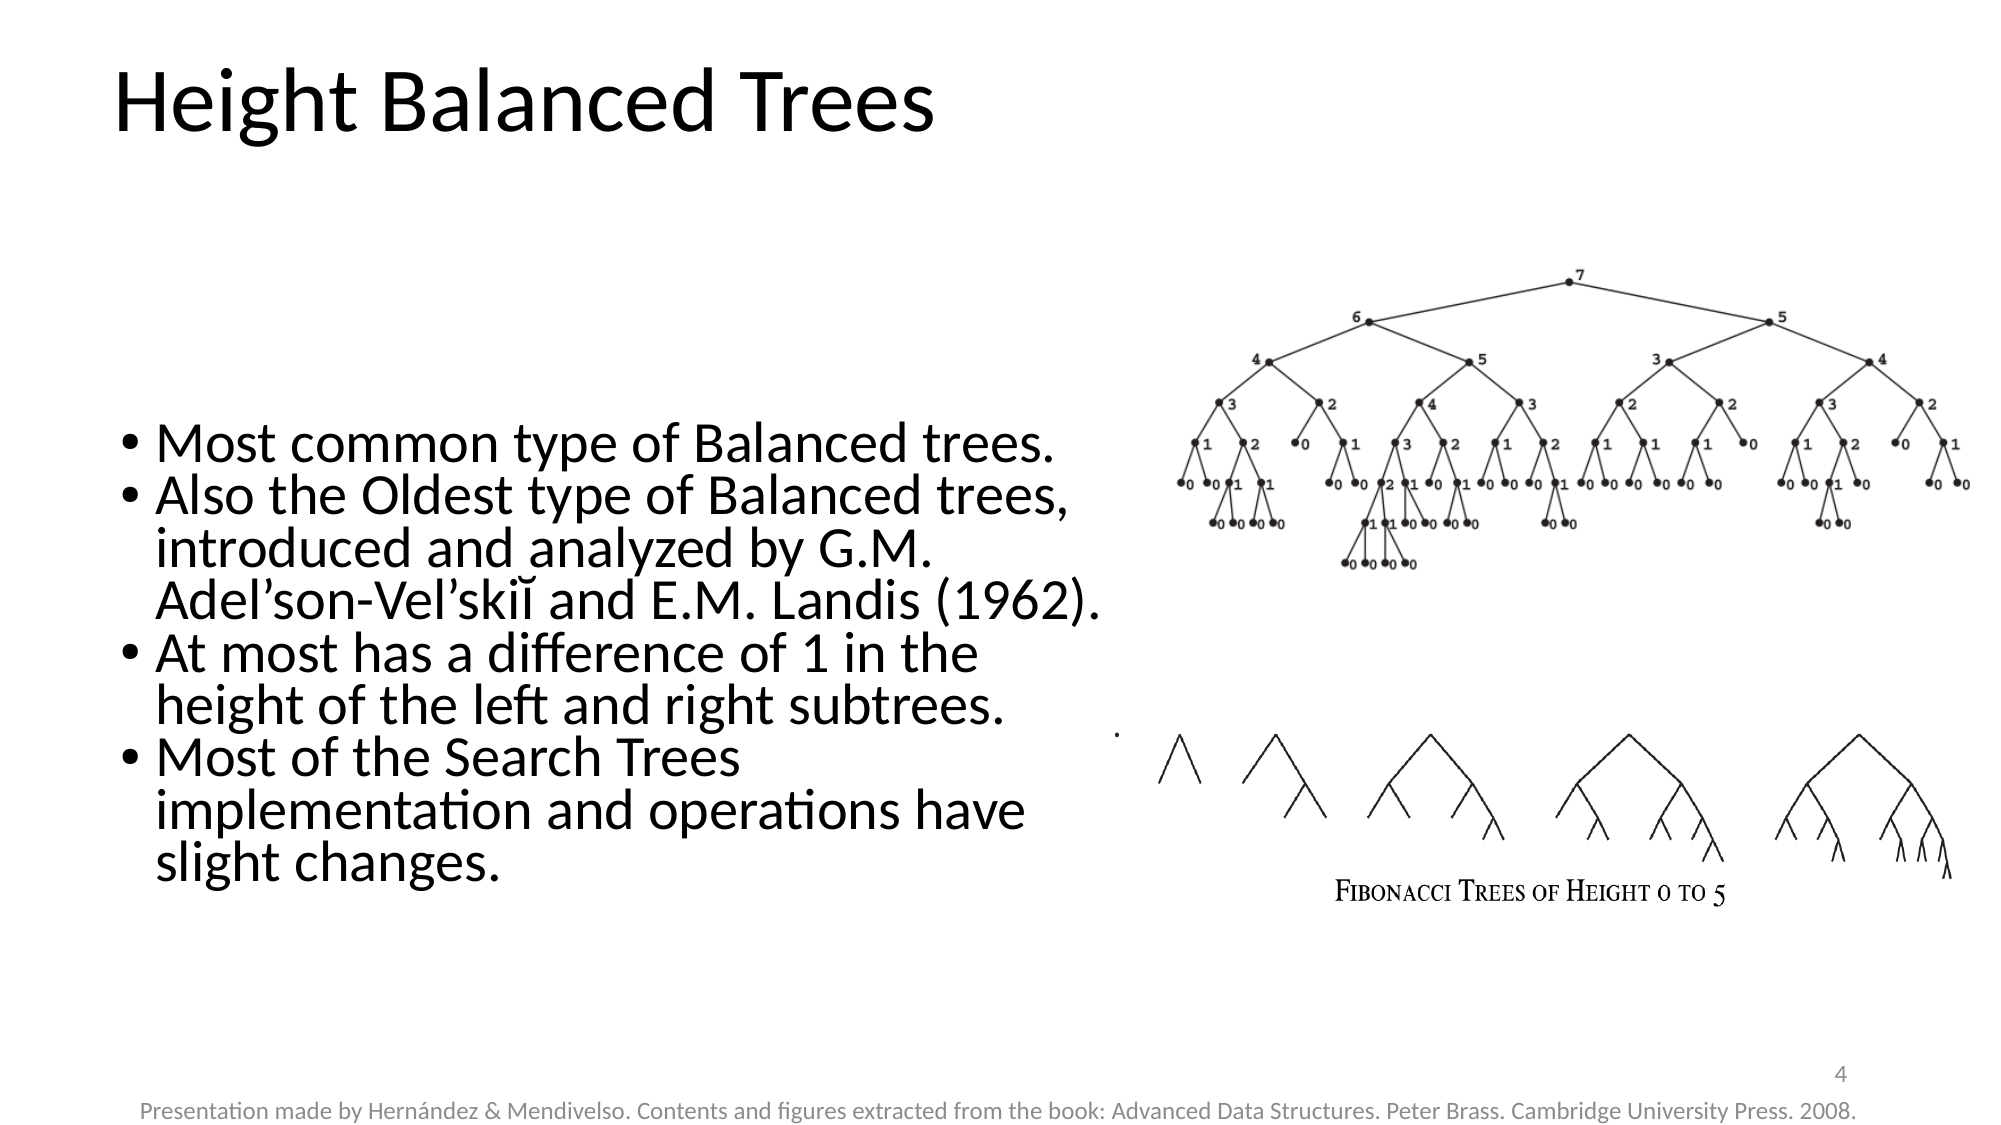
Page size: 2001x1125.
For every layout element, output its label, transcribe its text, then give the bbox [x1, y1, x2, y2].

title Height Balanced Trees [113, 1, 1839, 150]
subtitle Most common type of Balanced trees. Also the Oldest type of Balanced trees, introduced and analyzed by G.M. Adel’son-Vel’skiı̆ and E.M. Landis (1962). At most has a difference of 1 in the height of the left and right subtrees. Most of the Search Trees implementation and operations have slight changes. [119, 156, 1108, 1100]
picture [1162, 262, 1988, 580]
picture [1108, 674, 2000, 938]
text_box Presentation made by Hernández & Mendivelso. Contents and figures extracted from the book: Advanced Data Structures. Peter Brass. Cambridge University Press. 2008. [0, 1100, 2000, 1119]
